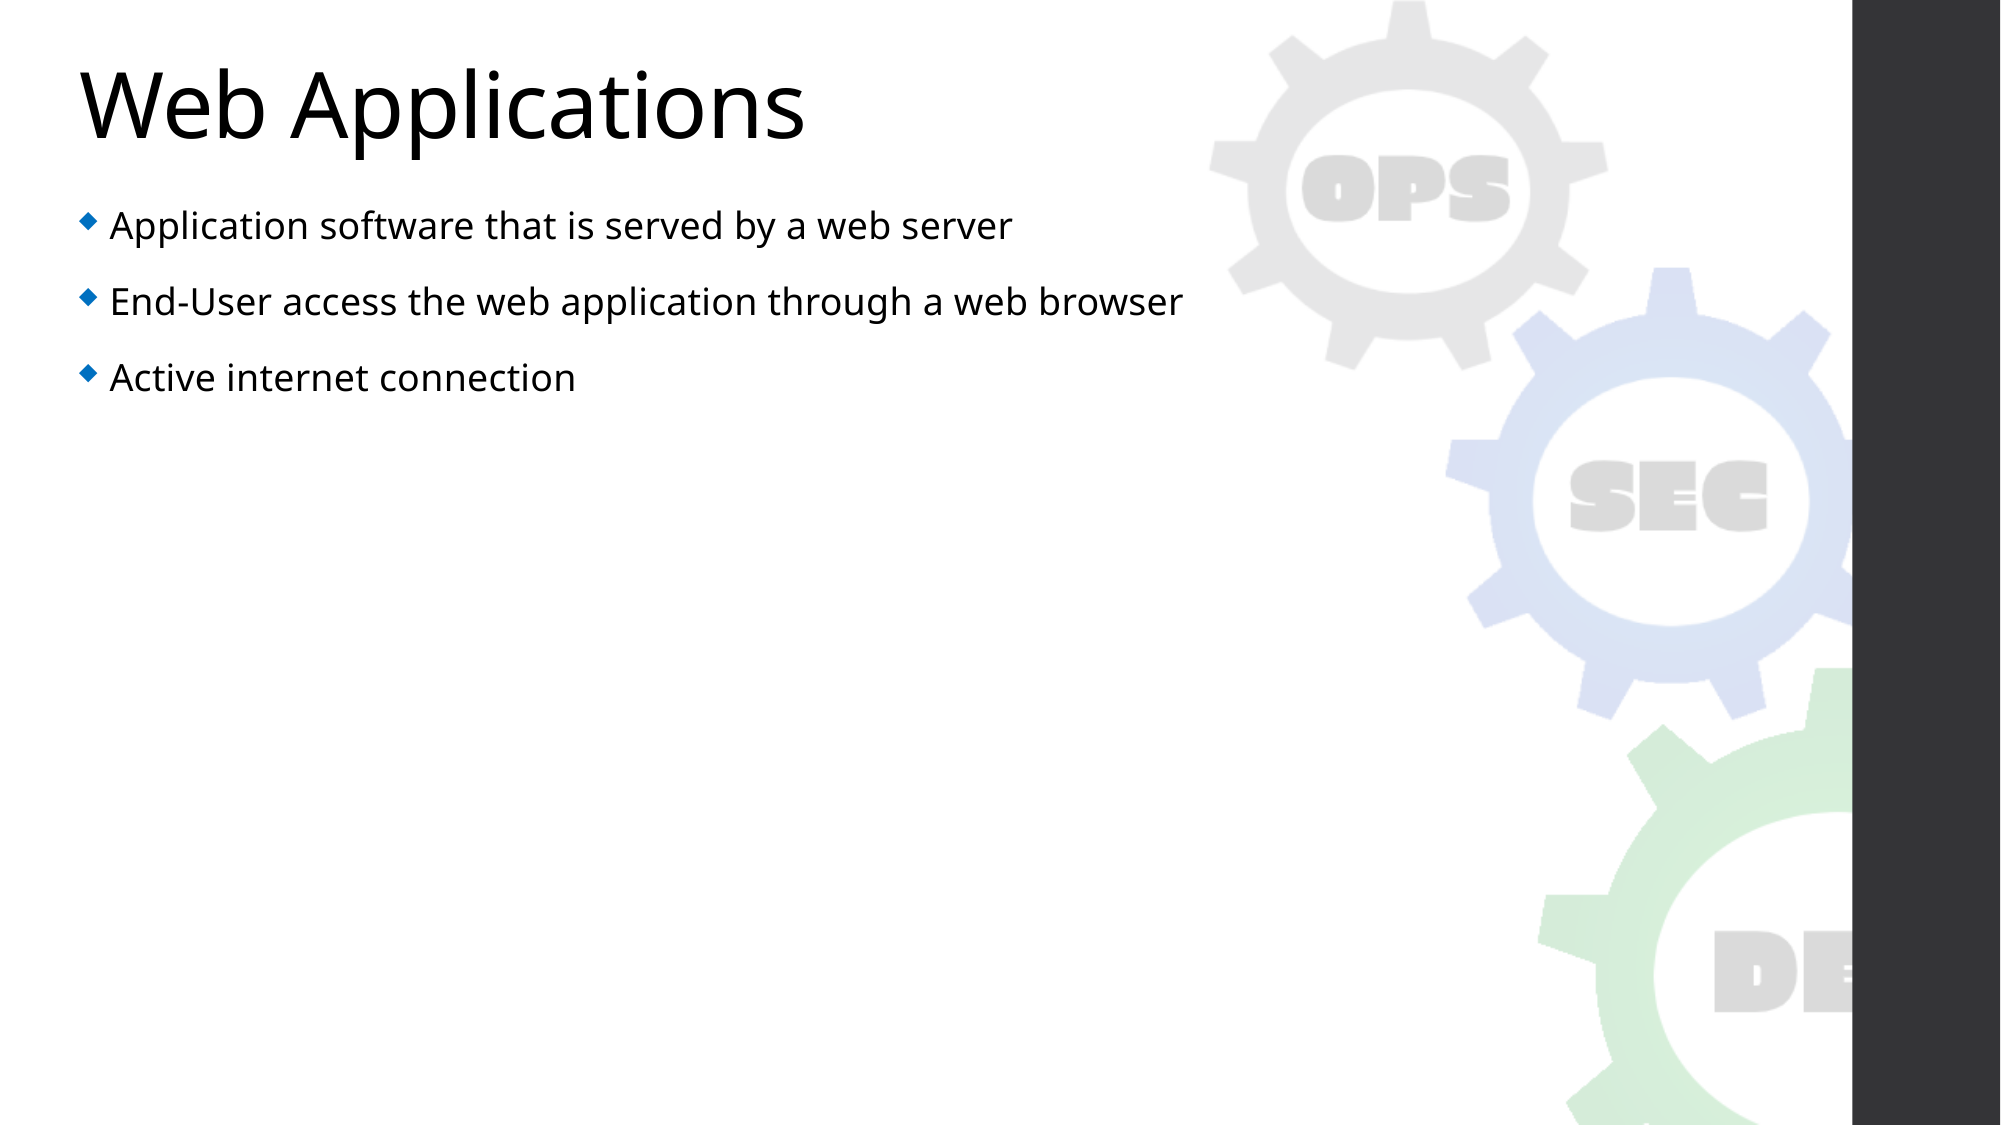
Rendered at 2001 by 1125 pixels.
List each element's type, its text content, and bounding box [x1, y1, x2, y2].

list Application software that is served by a web server End-User access the web application through a web browser Active internet connection [64, 198, 1797, 1073]
title Web Applications [64, 33, 1797, 166]
